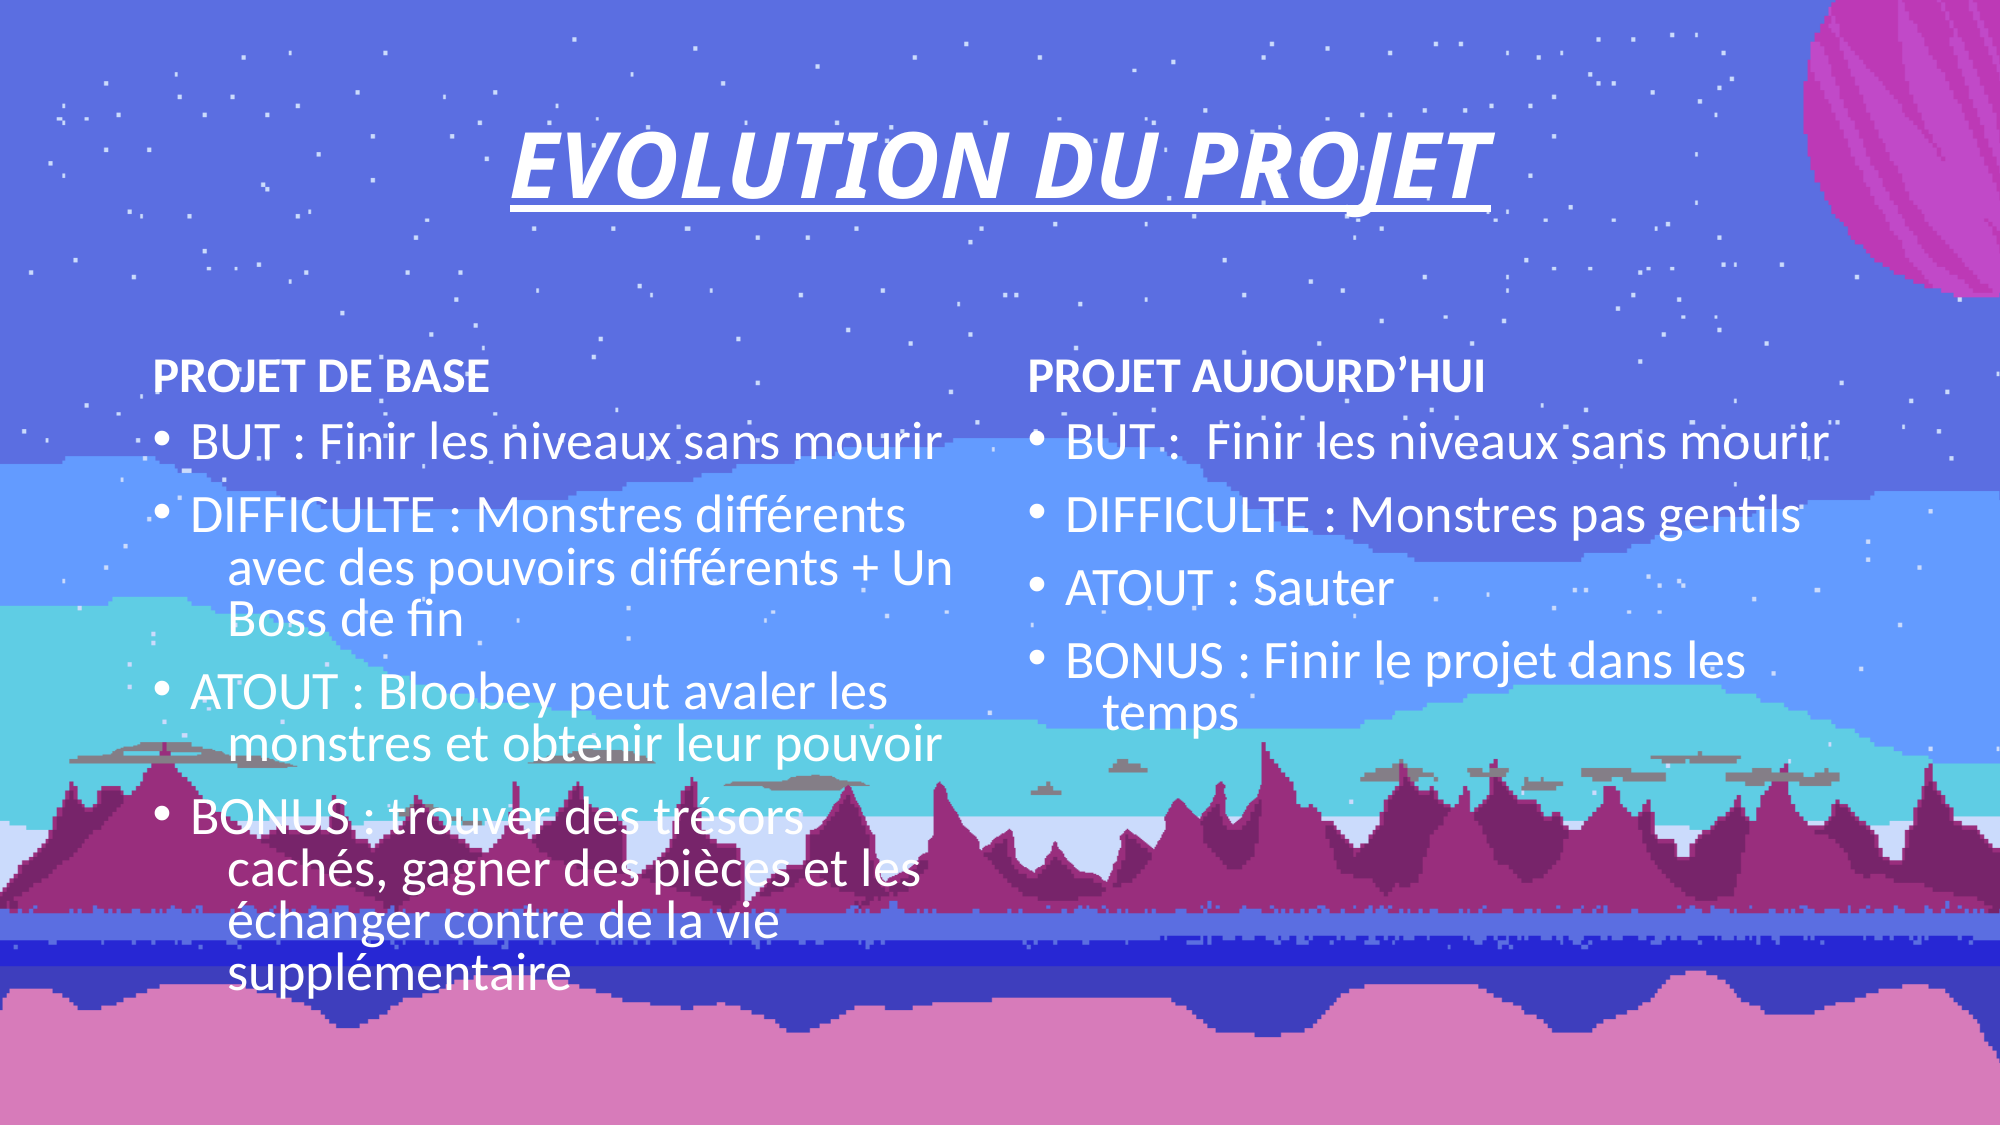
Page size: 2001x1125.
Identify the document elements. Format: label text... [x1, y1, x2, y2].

list PROJET DE BASE [137, 275, 984, 410]
list BUT : Finir les niveaux sans mourir DIFFICULTE : Monstres pas gentils ATOUT : Sauter BONUS : Finir le projet dans les temps [1012, 410, 1863, 1016]
picture [0, 0, 2000, 1125]
title EVOLUTION DU PROJET [137, 59, 1863, 278]
list PROJET AUJOURD’HUI [1012, 275, 1863, 410]
list BUT : Finir les niveaux sans mourir DIFFICULTE : Monstres différents avec des pouvoirs différents + Un Boss de fin ATOUT : Bloobey peut avaler les monstres et obtenir leur pouvoir BONUS : trouver des trésors cachés, gagner des pièces et les échanger contre de la vie supplémentaire [137, 410, 984, 1016]
